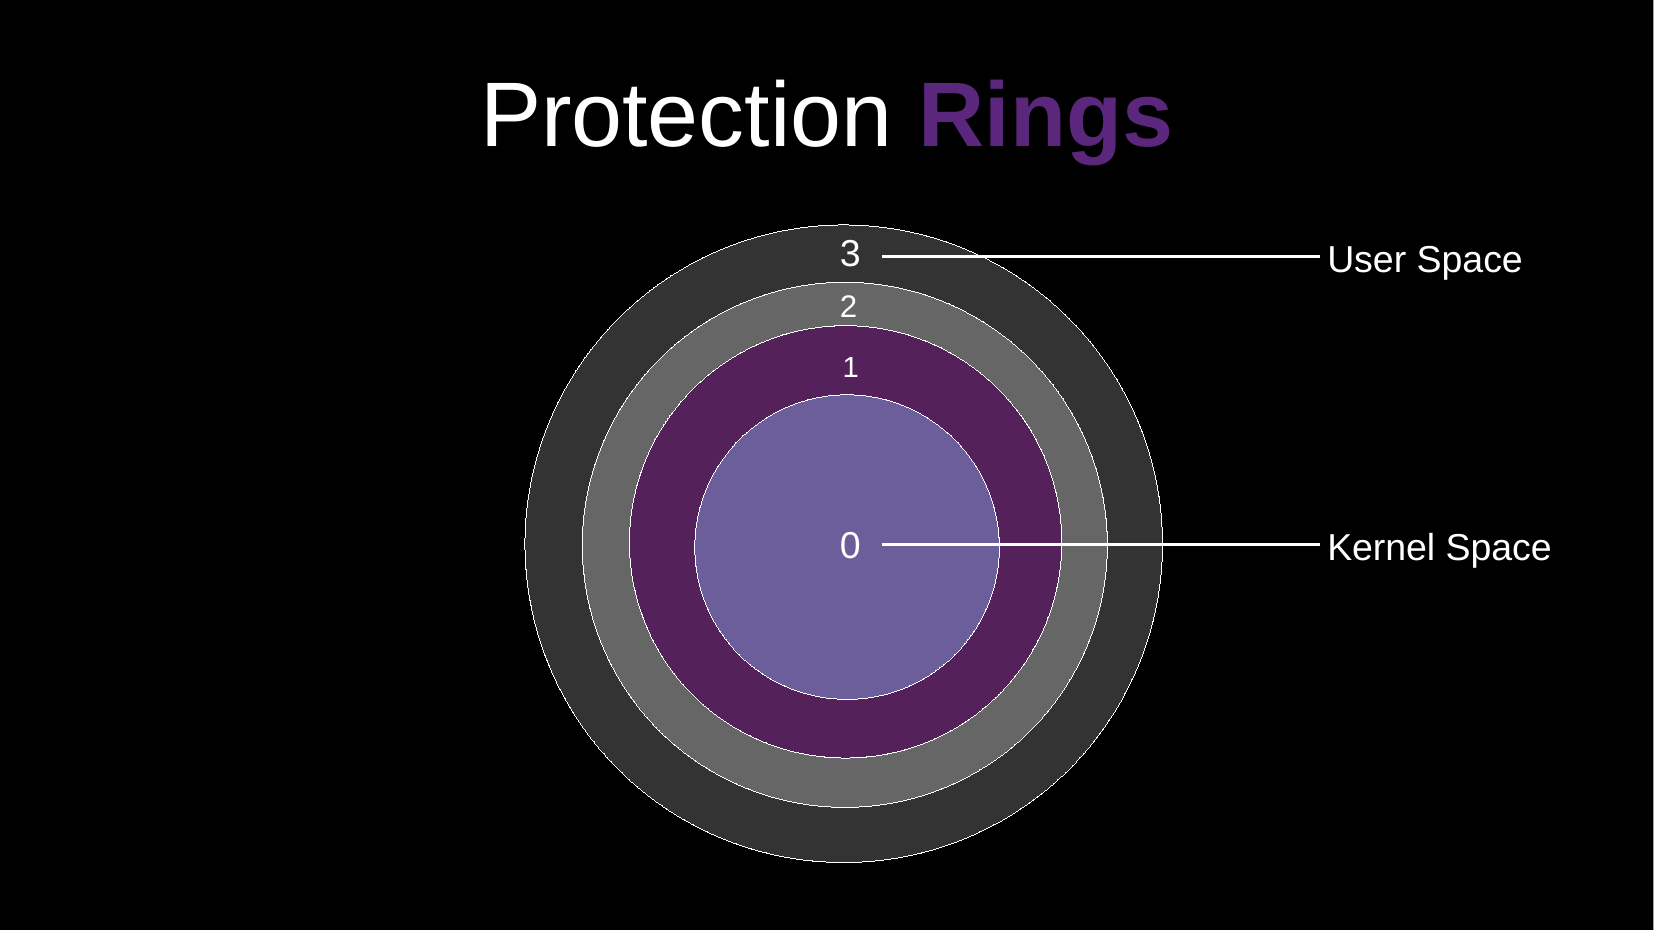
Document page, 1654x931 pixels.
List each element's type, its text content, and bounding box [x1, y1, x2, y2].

text_box 2 [825, 282, 863, 350]
text_box 1 [828, 343, 866, 392]
text_box 0 [825, 517, 863, 575]
text_box [524, 225, 1163, 863]
title Protection Rings [82, 37, 1571, 193]
text_box Kernel Space [1312, 519, 1613, 595]
text_box User Space [1312, 230, 1613, 306]
text_box 3 [825, 225, 863, 282]
